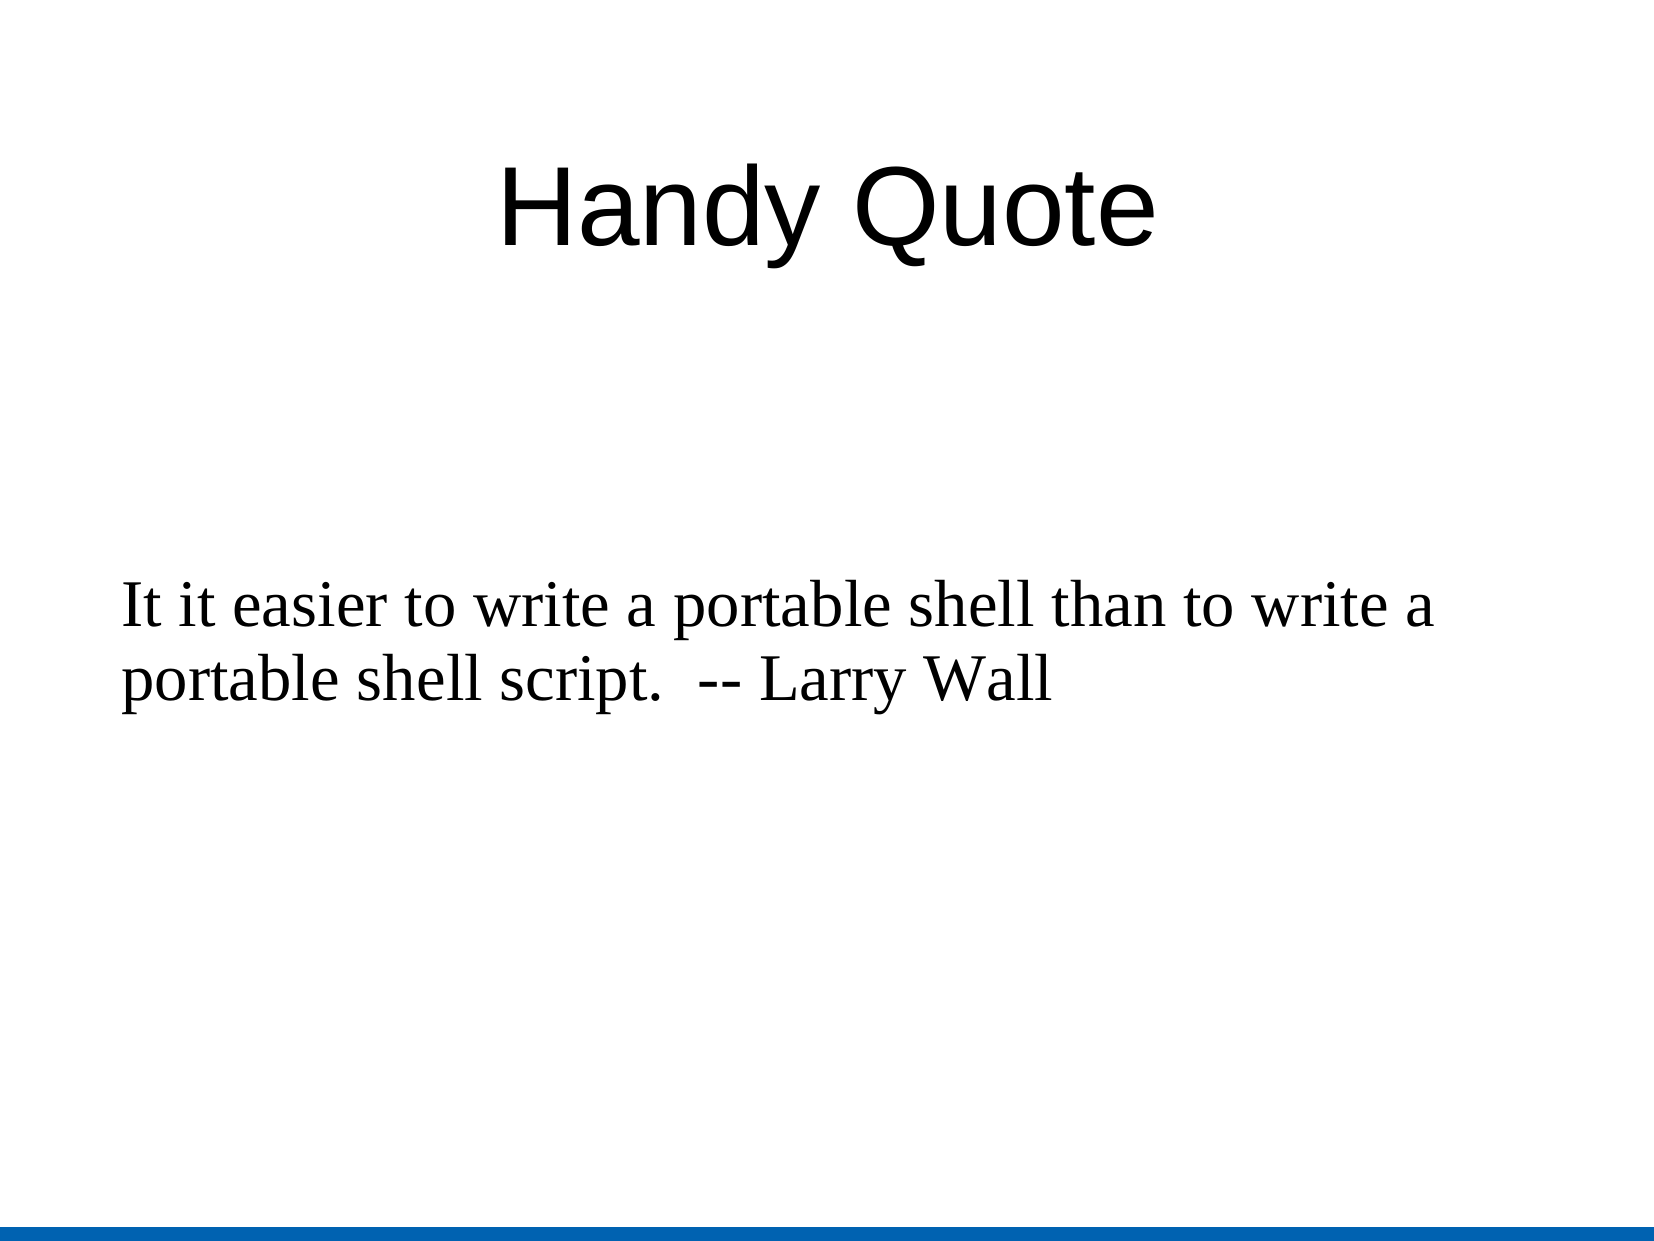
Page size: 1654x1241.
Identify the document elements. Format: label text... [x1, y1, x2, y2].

subtitle It it easier to write a portable shell than to write a portable shell script. -- Larry Wall [121, 344, 1533, 938]
title Handy Quote [121, 102, 1533, 311]
